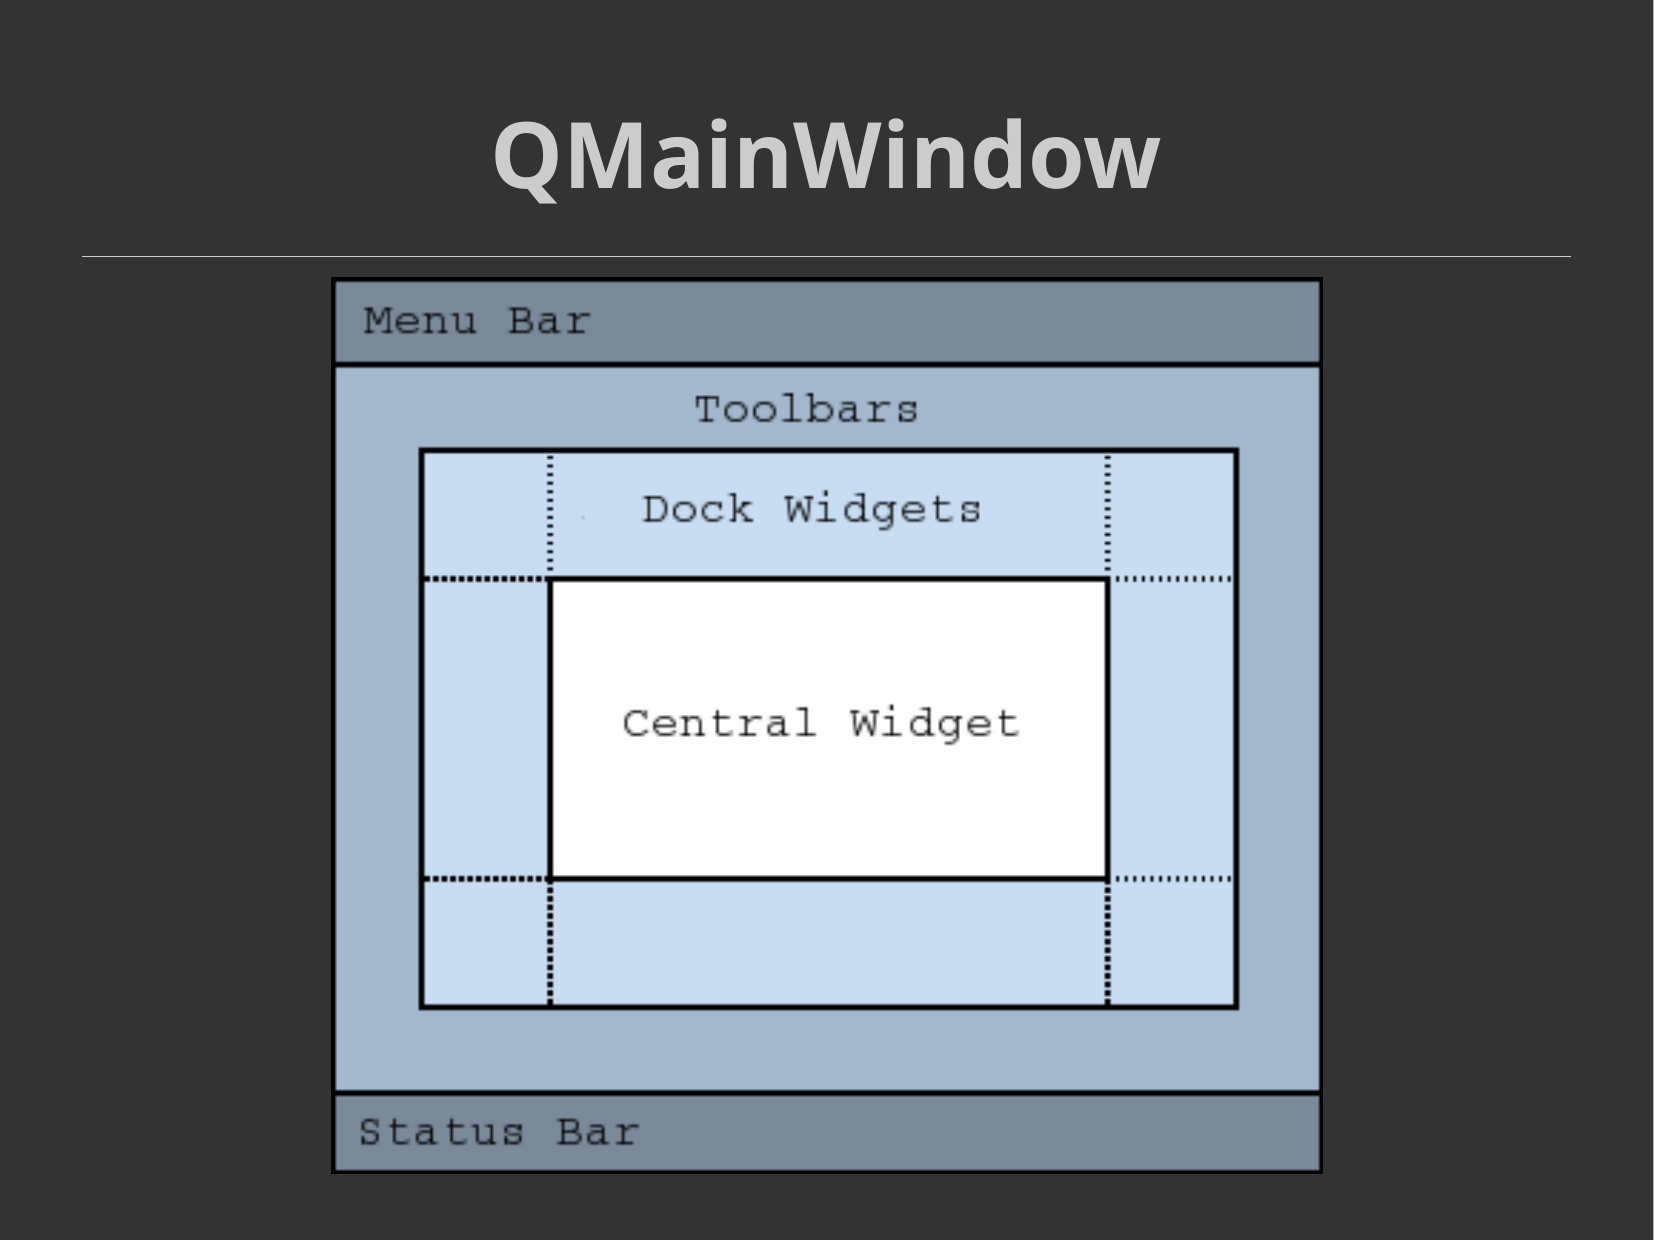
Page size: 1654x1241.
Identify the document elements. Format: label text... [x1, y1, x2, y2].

picture [331, 277, 1323, 1174]
title QMainWindow [82, 49, 1571, 257]
